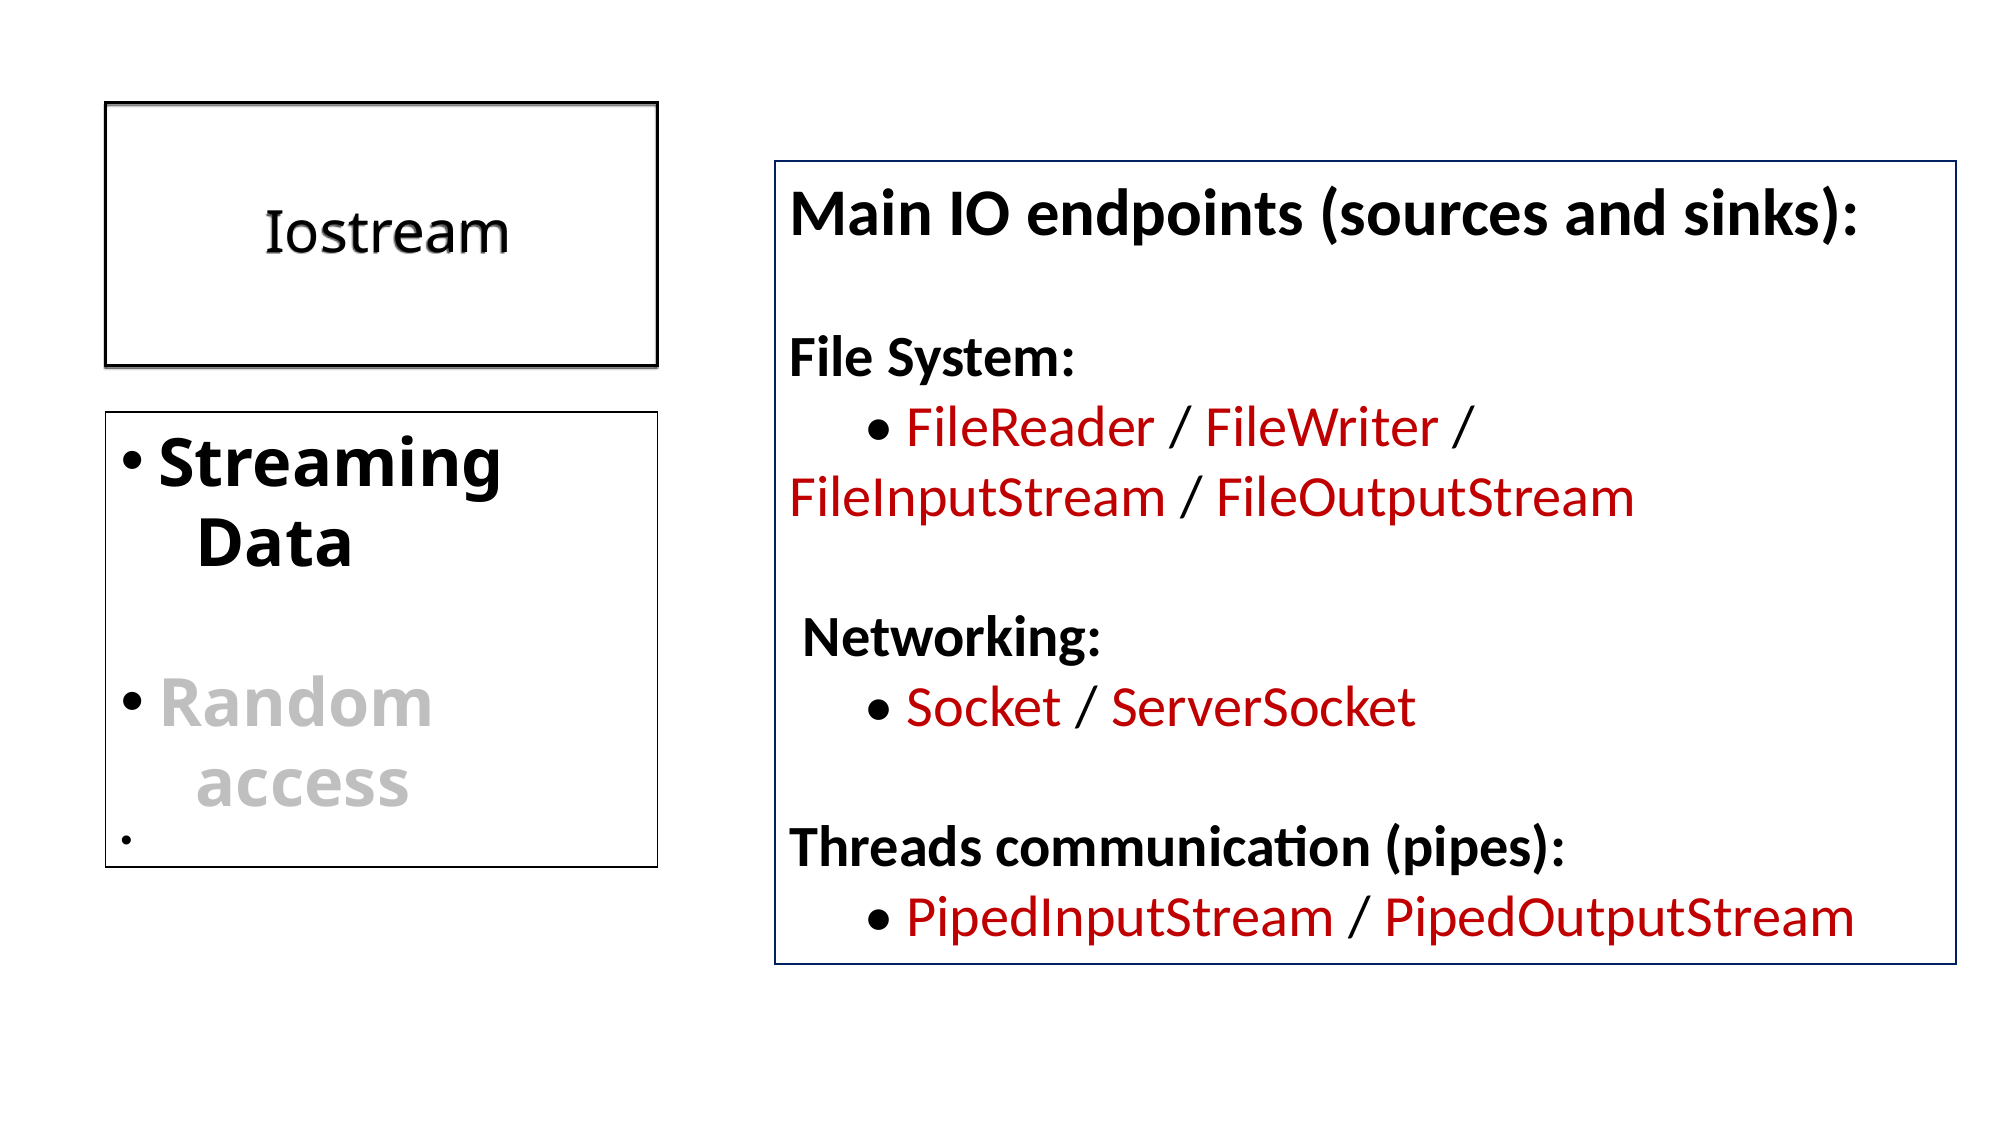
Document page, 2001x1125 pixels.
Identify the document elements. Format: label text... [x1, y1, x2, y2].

text_box Main IO endpoints (sources and sinks): File System: • FileReader / FileWriter / FileInputStream / FileOutputStream Networking: • Socket / ServerSocket Threads communication (pipes): • PipedInputStream / PipedOutputStream [774, 161, 1957, 964]
title Iostream [105, 102, 658, 366]
list Streaming Data Random access [105, 490, 658, 789]
